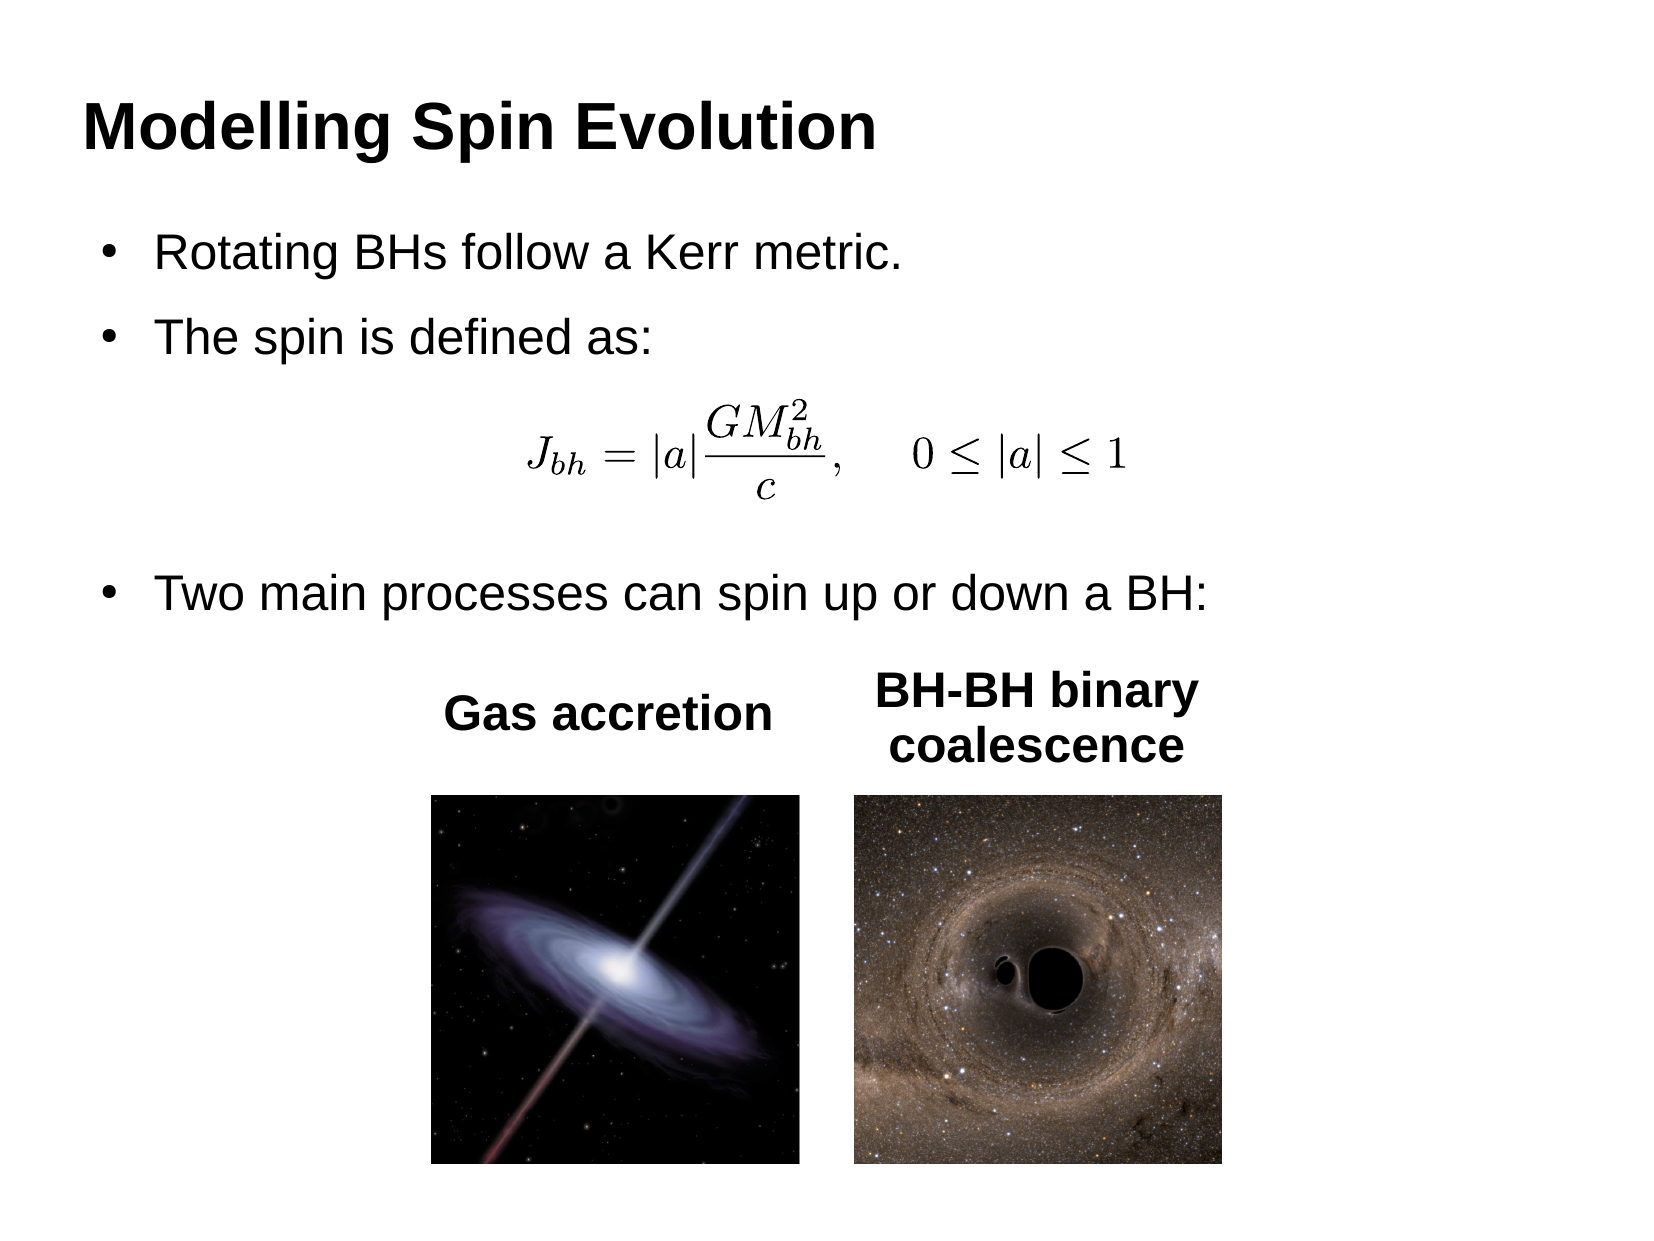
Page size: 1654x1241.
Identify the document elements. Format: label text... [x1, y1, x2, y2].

text_box [524, 398, 1129, 500]
text_box BH-BH binary coalescence [824, 654, 1227, 786]
picture [431, 795, 1222, 1164]
text_box Gas accretion [393, 678, 790, 769]
list Rotating BHs follow a Kerr metric. The spin is defined as: Two main processes can spin up or down a BH: [82, 224, 1531, 1170]
title Modelling Spin Evolution [82, 67, 1571, 186]
